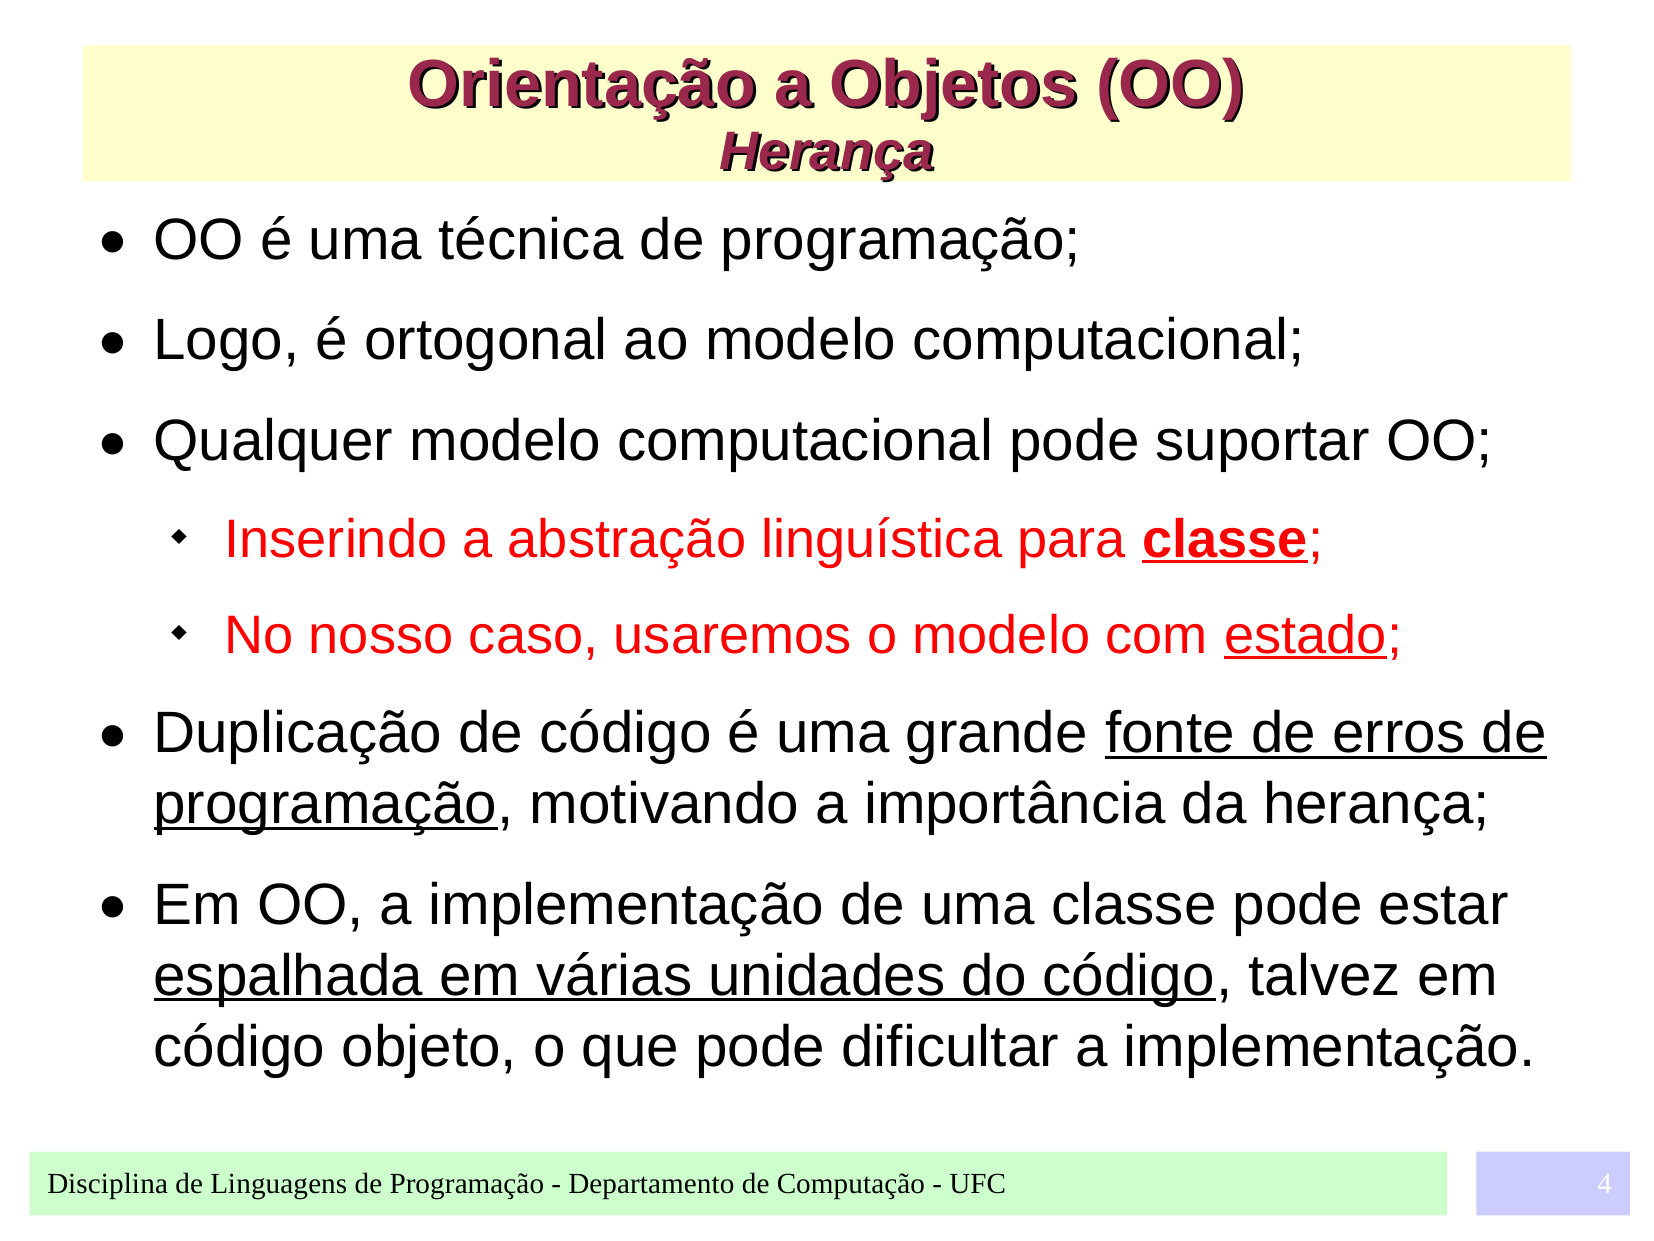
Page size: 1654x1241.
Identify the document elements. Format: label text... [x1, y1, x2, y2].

list OO é uma técnica de programação; Logo, é ortogonal ao modelo computacional; Qualquer modelo computacional pode suportar OO; Inserindo a abstração linguística para classe; No nosso caso, usaremos o modelo com estado; Duplicação de código é uma grande fonte de erros de programação, motivando a importância da herança; Em OO, a implementação de uma classe pode estar espalhada em várias unidades do código, talvez em código objeto, o que pode dificultar a implementação. [82, 206, 1571, 1137]
title Orientação a Objetos (OO) Herança [82, 45, 1571, 182]
